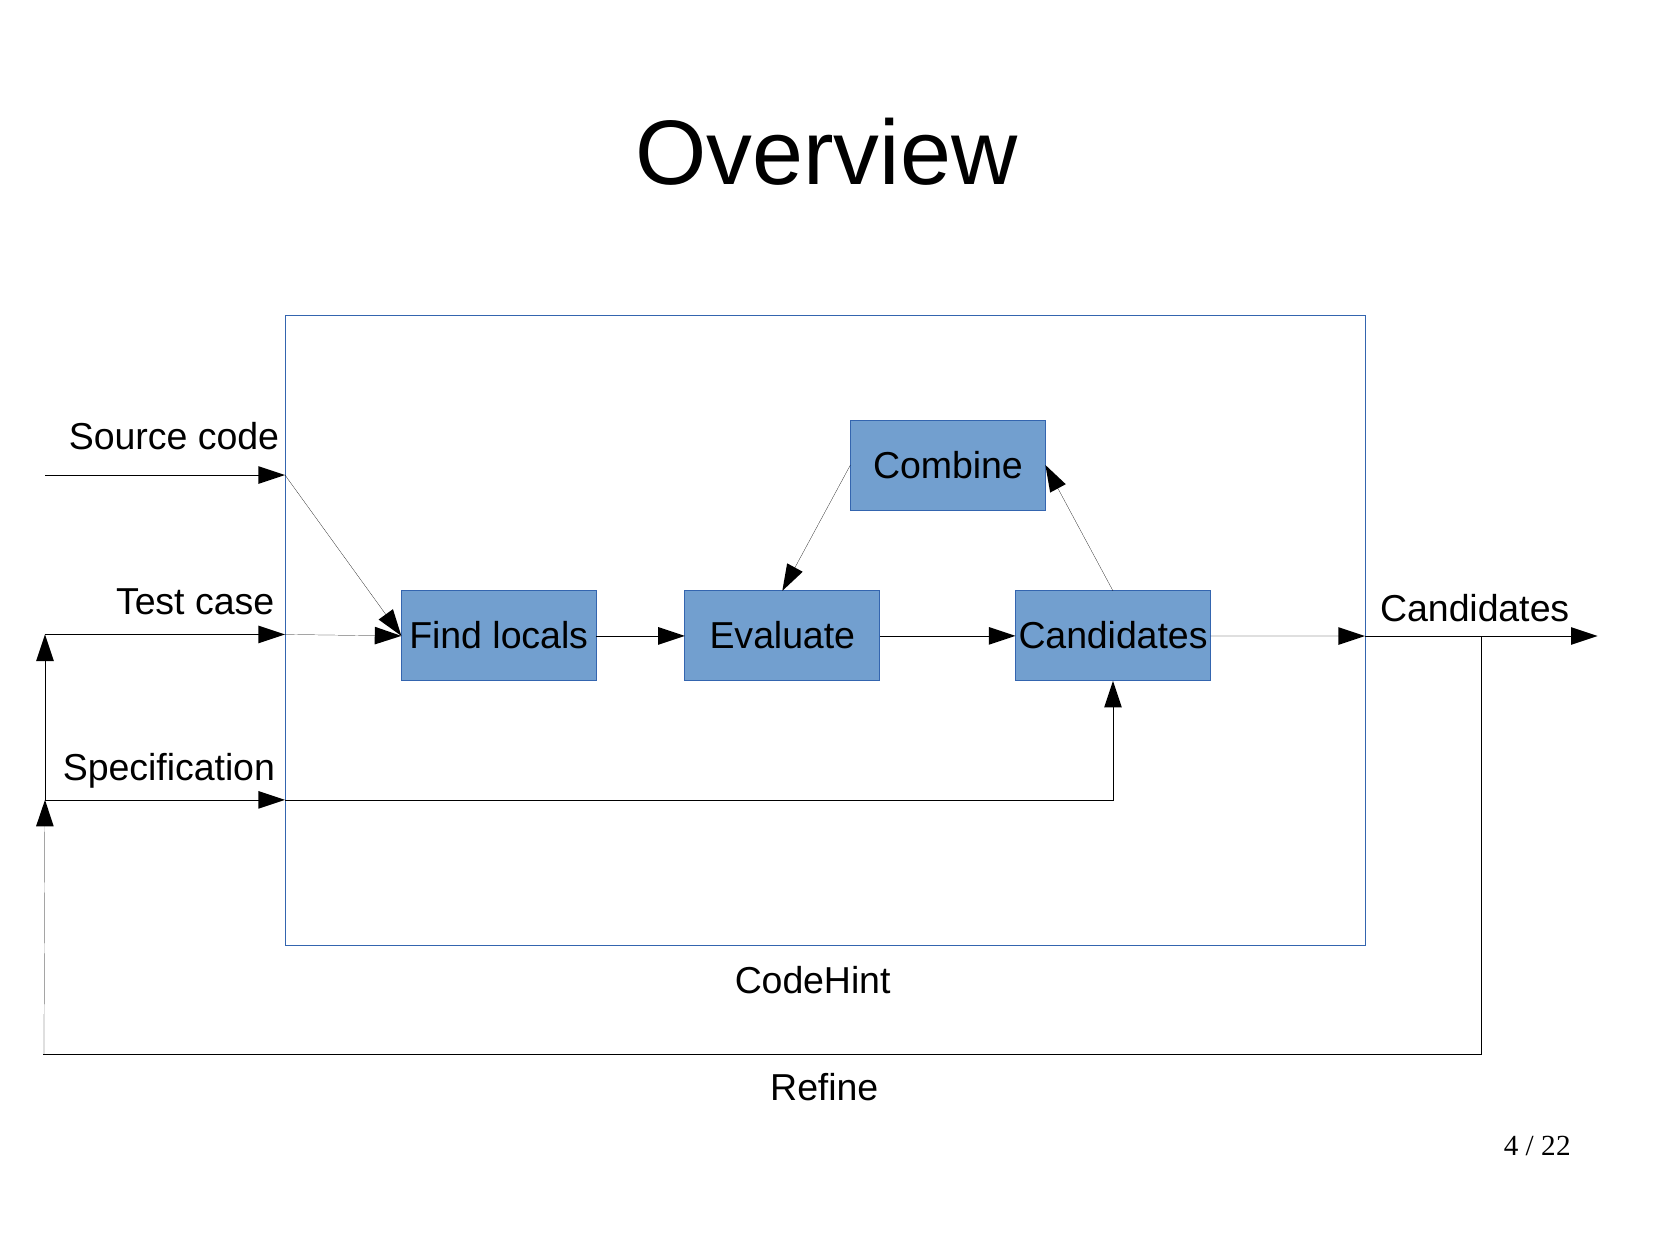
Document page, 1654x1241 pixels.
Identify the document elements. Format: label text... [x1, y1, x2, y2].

text_box Evaluate [684, 590, 880, 681]
text_box Candidates [1365, 580, 1585, 637]
text_box Specification [48, 738, 290, 796]
text_box Test case [101, 573, 290, 631]
text_box Find locals [401, 590, 597, 681]
title Overview [82, 49, 1571, 257]
text_box Refine [755, 1058, 894, 1116]
text_box Source code [54, 408, 294, 465]
text_box Candidates [1015, 590, 1211, 681]
text_box Combine [850, 420, 1046, 511]
text_box CodeHint [720, 952, 906, 1010]
